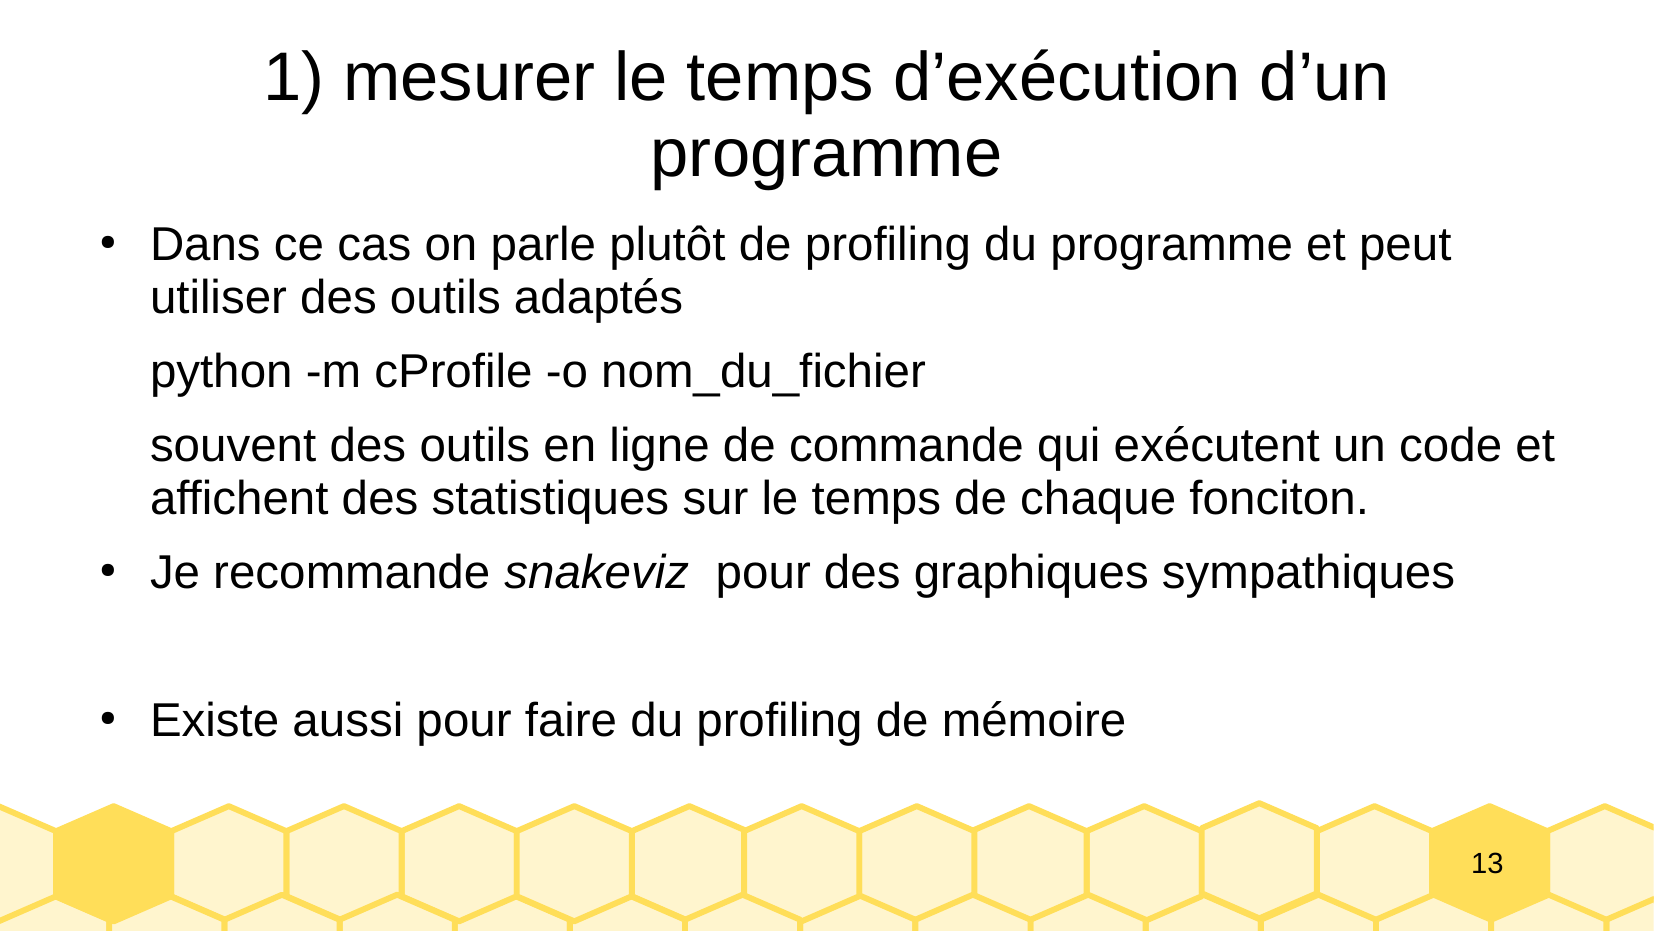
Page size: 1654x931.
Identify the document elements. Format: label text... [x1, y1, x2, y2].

list Dans ce cas on parle plutôt de profiling du programme et peut utiliser des outils adaptés python -m cProfile -o nom_du_fichier souvent des outils en ligne de commande qui exécutent un code et affichent des statistiques sur le temps de chaque fonciton. Je recommande snakeviz pour des graphiques sympathiques Existe aussi pour faire du profiling de mémoire [82, 217, 1571, 758]
title 1) mesurer le temps d’exécution d’un programme [82, 37, 1571, 193]
